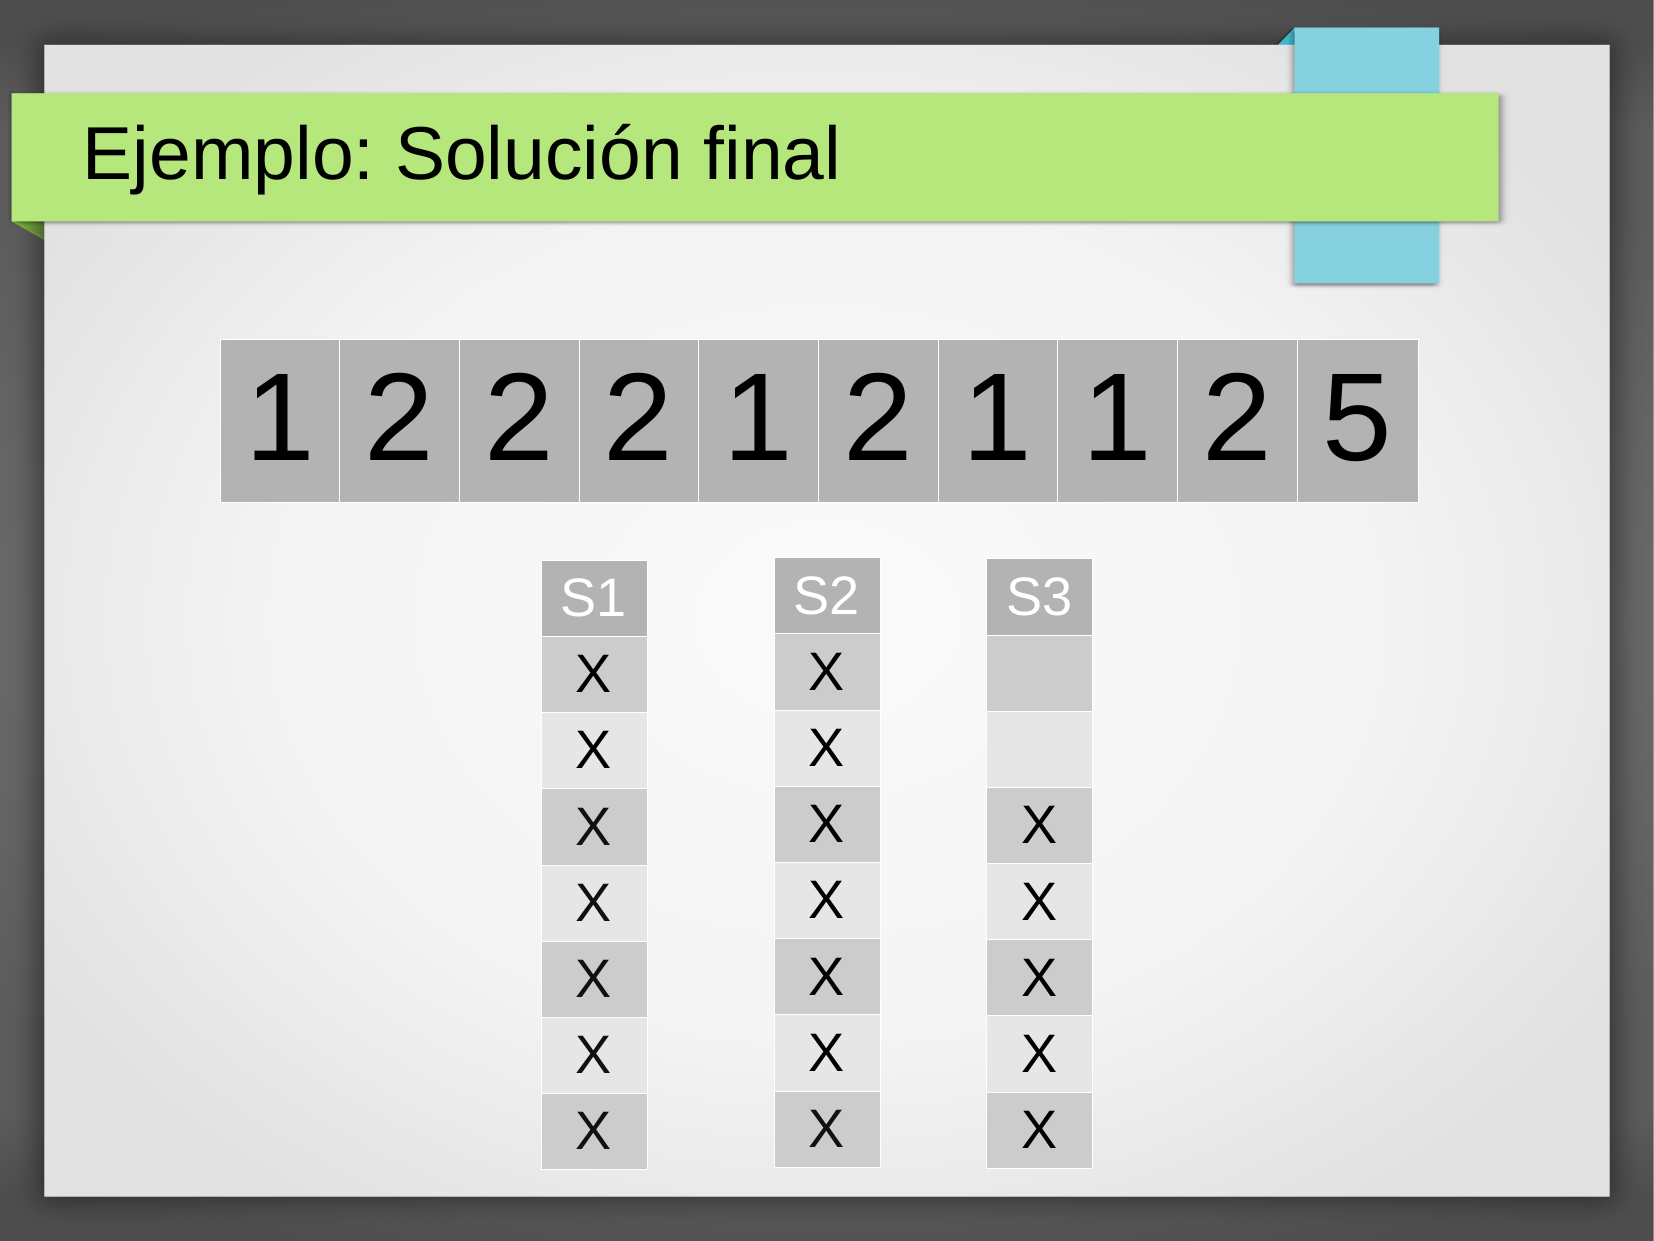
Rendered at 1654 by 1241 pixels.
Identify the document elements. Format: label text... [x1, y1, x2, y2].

table_header 2 [460, 340, 579, 502]
table_cell X [775, 939, 880, 1014]
table_header 2 [1178, 340, 1297, 502]
table_cell [987, 636, 1092, 711]
table_cell X [775, 634, 880, 710]
table_cell X [775, 863, 880, 938]
table_header S1 [542, 561, 647, 636]
table_cell X [987, 788, 1092, 863]
table_header 1 [1058, 340, 1177, 502]
table_cell X [542, 637, 647, 712]
table_cell [987, 712, 1092, 787]
picture [0, 0, 1654, 1241]
table_cell X [987, 940, 1092, 1015]
table_cell X [542, 942, 647, 1017]
table_cell X [542, 866, 647, 941]
table_cell X [987, 1016, 1092, 1092]
table_header S3 [987, 559, 1092, 635]
table_cell X [775, 1092, 880, 1167]
table_cell X [775, 711, 880, 786]
table_header 5 [1298, 340, 1418, 502]
table_cell X [987, 1093, 1092, 1168]
table_cell X [542, 789, 647, 865]
table_header 2 [340, 340, 459, 502]
table_cell X [775, 787, 880, 862]
table_cell X [775, 1015, 880, 1091]
table_cell X [987, 864, 1092, 939]
table_header 2 [819, 340, 938, 502]
table_cell X [542, 1094, 647, 1169]
title Ejemplo: Solución final [82, 94, 1264, 213]
table_header 1 [221, 340, 339, 502]
table_header S2 [775, 558, 880, 633]
table_cell X [542, 1018, 647, 1093]
table_header 2 [580, 340, 698, 502]
table_cell X [542, 713, 647, 788]
table_header 1 [699, 340, 818, 502]
table_header 1 [939, 340, 1057, 502]
